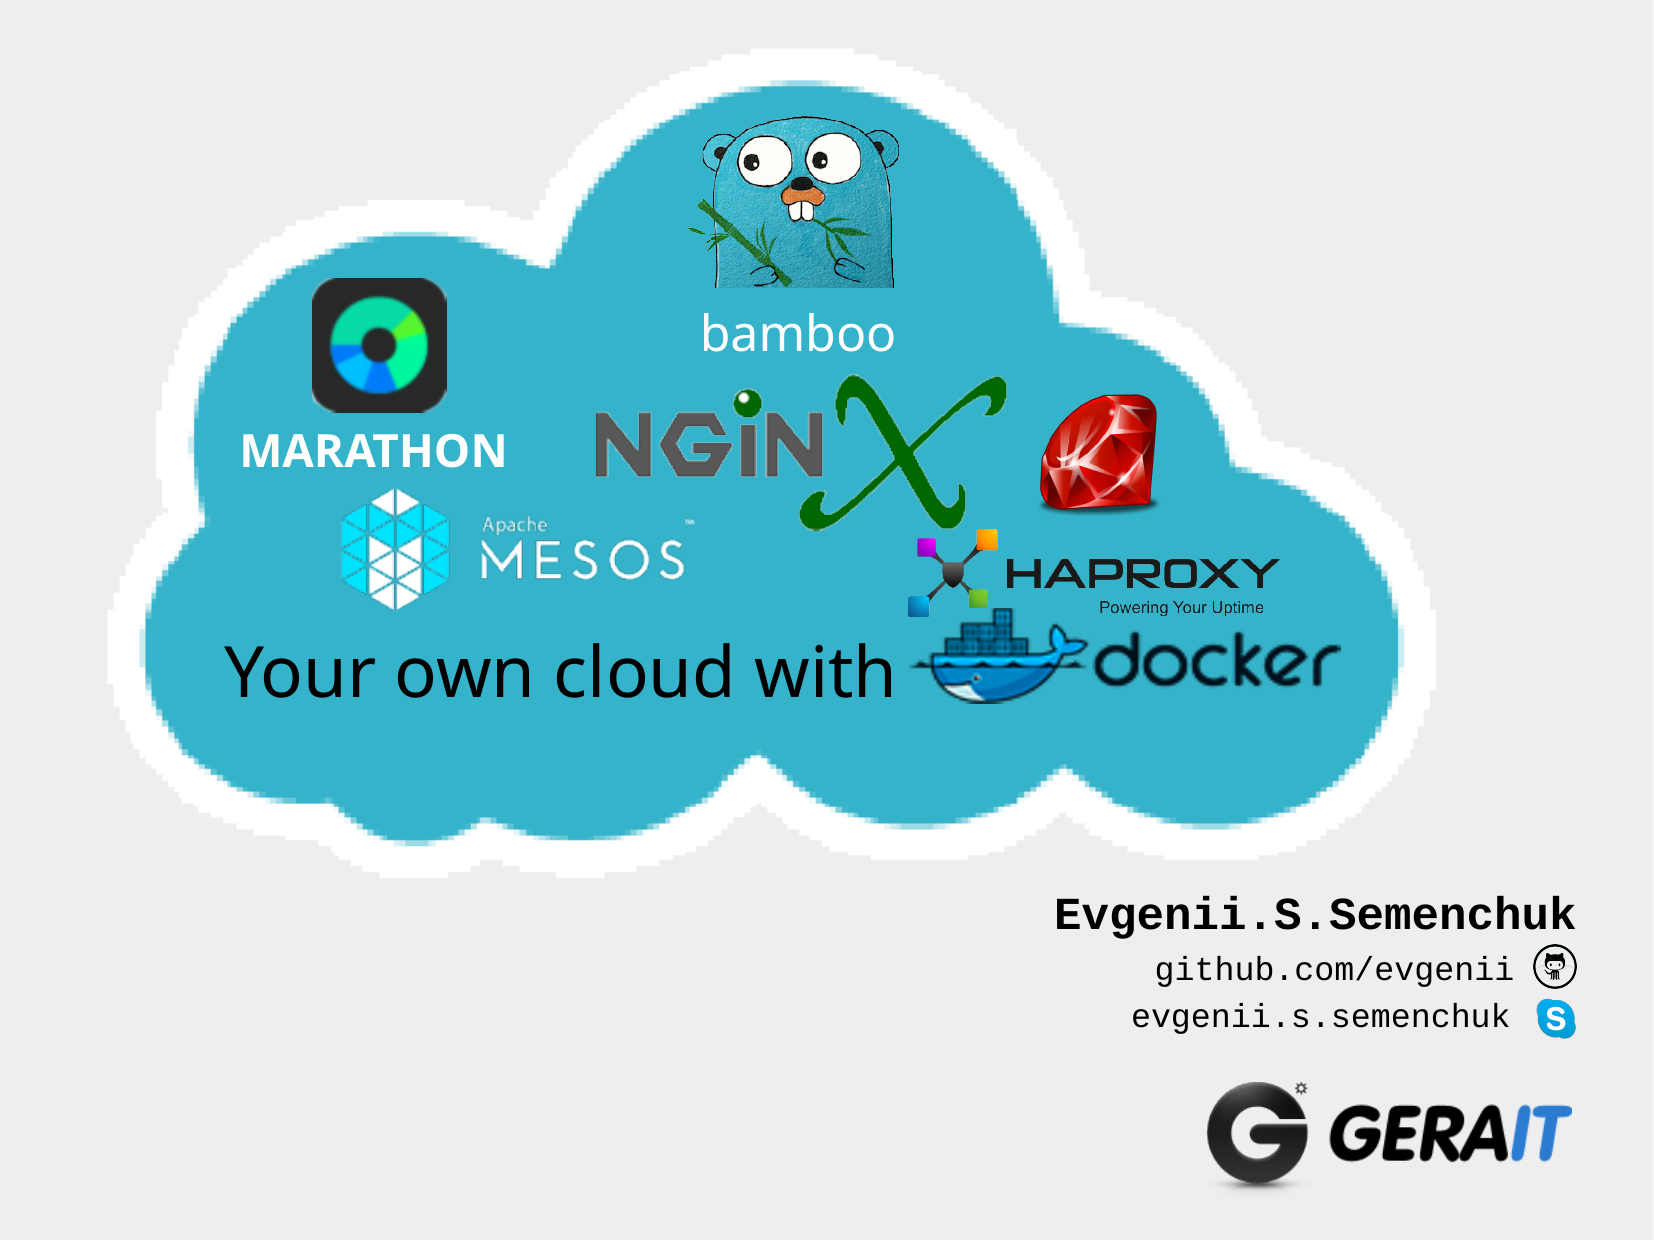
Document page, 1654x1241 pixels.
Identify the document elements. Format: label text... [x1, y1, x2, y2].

picture [94, 35, 1450, 895]
text_box bamboo [685, 290, 914, 358]
picture [1533, 944, 1577, 989]
text_box Your own cloud with [200, 614, 922, 724]
picture [1198, 1082, 1572, 1205]
text_box Evgenii.S.Semenchuk [1039, 884, 1595, 945]
picture [1535, 997, 1577, 1040]
text_box evgenii.s.semenchuk [1116, 992, 1526, 1041]
text_box MARATHON [224, 411, 544, 476]
text_box github.com/evgenii [1139, 944, 1530, 993]
